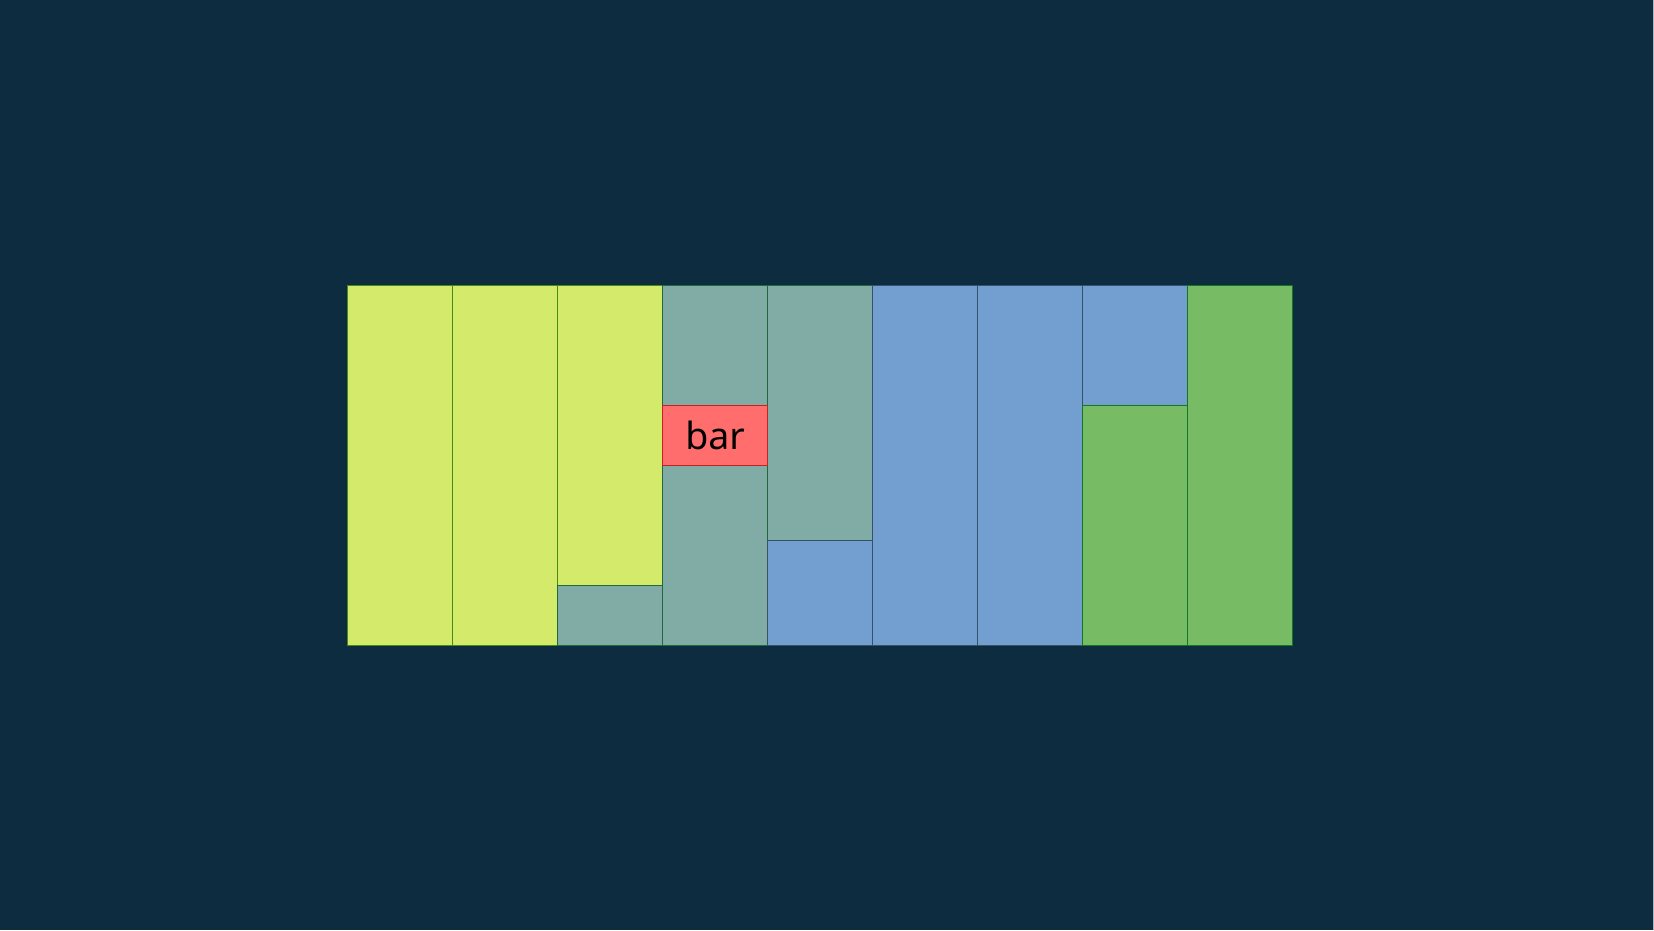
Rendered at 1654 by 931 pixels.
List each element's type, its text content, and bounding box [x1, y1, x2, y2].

text_box [347, 285, 1293, 646]
text_box bar [662, 405, 768, 466]
